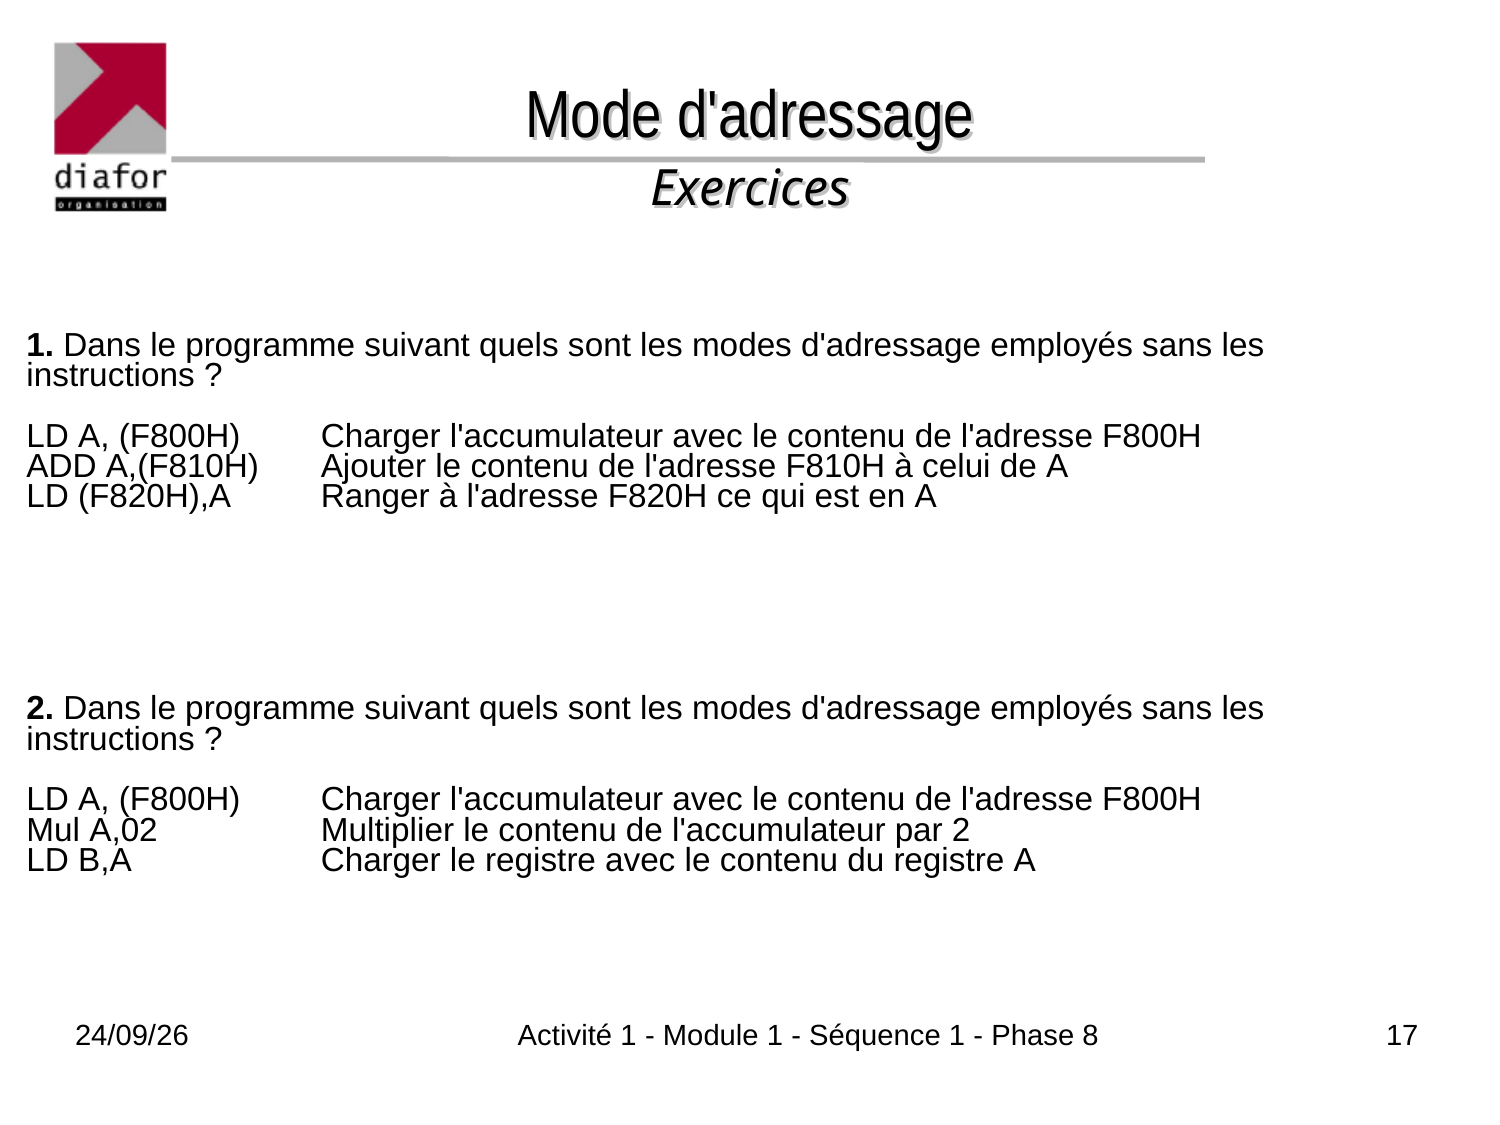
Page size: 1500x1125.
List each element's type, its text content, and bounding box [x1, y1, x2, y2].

picture [53, 42, 168, 213]
title Mode d'adressage Exercices [75, 45, 1426, 250]
text_box 1. Dans le programme suivant quels sont les modes d'adressage employés sans les instructions ? LD A, (F800H) Charger l'accumulateur avec le contenu de l'adresse F800H ADD A,(F810H) Ajouter le contenu de l'adresse F810H à celui de A LD (F820H),A Ranger à l'adresse F820H ce qui est en A 2. Dans le programme suivant quels sont les modes d'adressage employés sans les instructions ? LD A, (F800H) Charger l'accumulateur avec le contenu de l'adresse F800H Mul A,02 Multiplier le contenu de l'accumulateur par 2 LD B,A Charger le registre avec le contenu du registre A [11, 324, 1487, 825]
